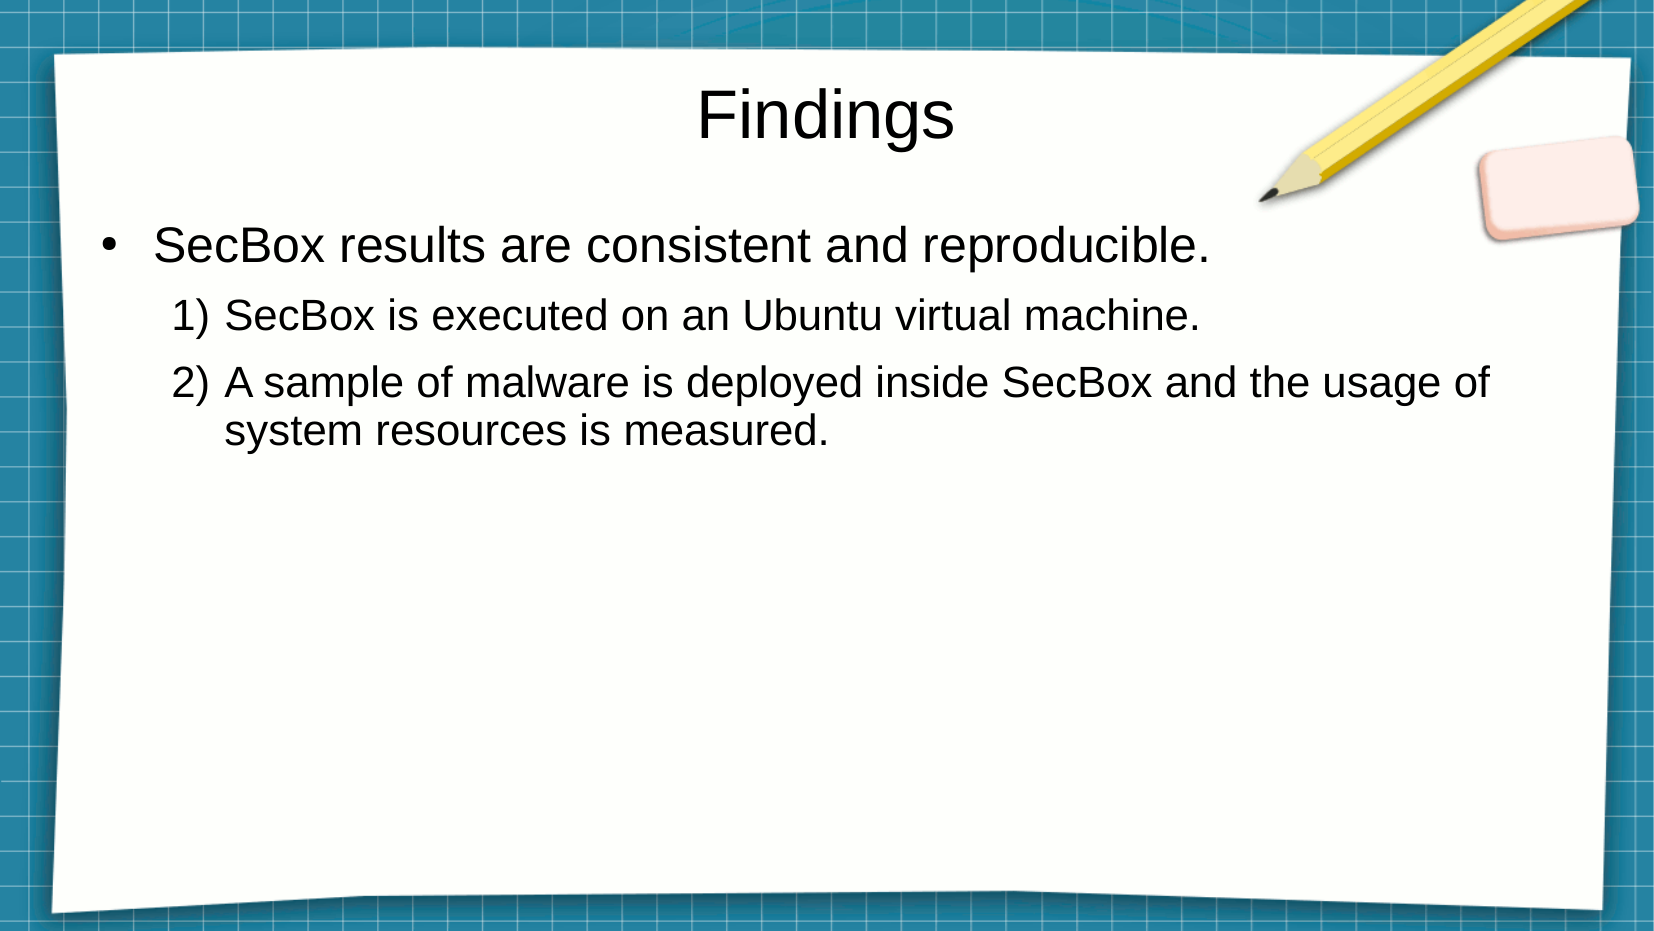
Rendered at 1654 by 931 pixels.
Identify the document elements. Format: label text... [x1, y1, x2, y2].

picture [0, 0, 1654, 931]
list SecBox results are consistent and reproducible. SecBox is executed on an Ubuntu virtual machine. A sample of malware is deployed inside SecBox and the usage of system resources is measured. [82, 217, 1571, 758]
title Findings [82, 37, 1571, 193]
